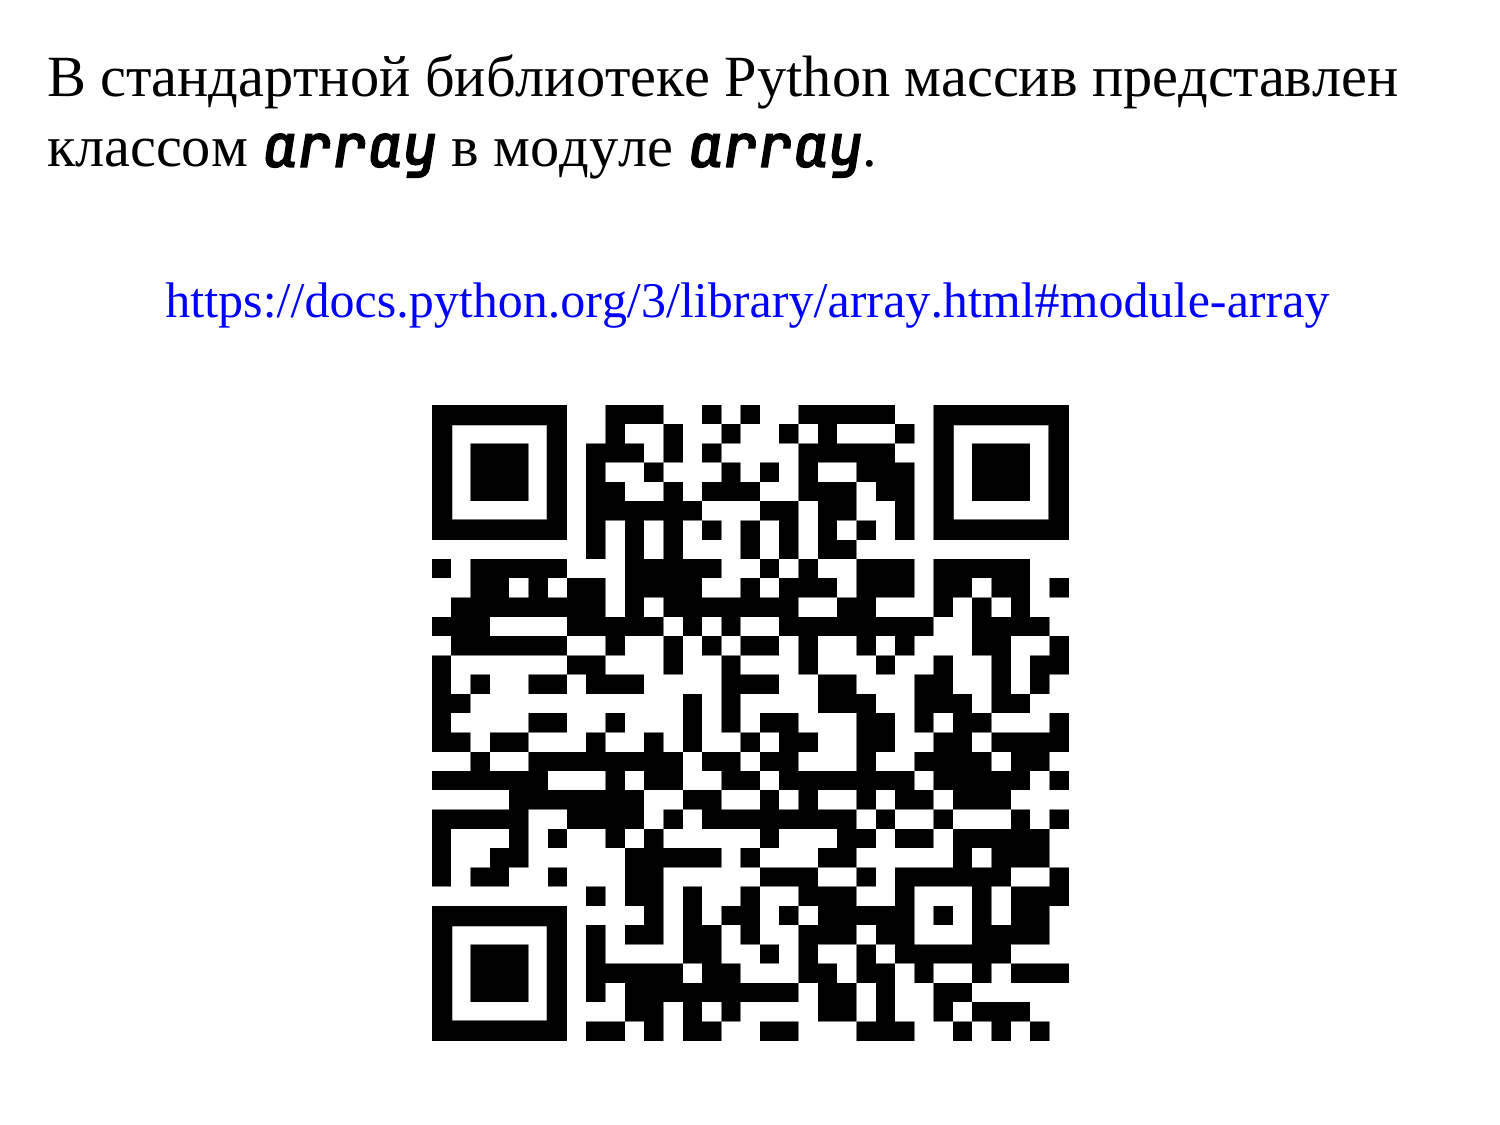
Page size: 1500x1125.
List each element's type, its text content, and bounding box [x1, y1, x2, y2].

picture [393, 366, 1107, 1079]
text_box В стандартной библиотеке Python массив представлен классом array в модуле array. [47, 31, 1465, 237]
text_box https://docs.python.org/3/library/array.html#module-array [165, 259, 1346, 330]
